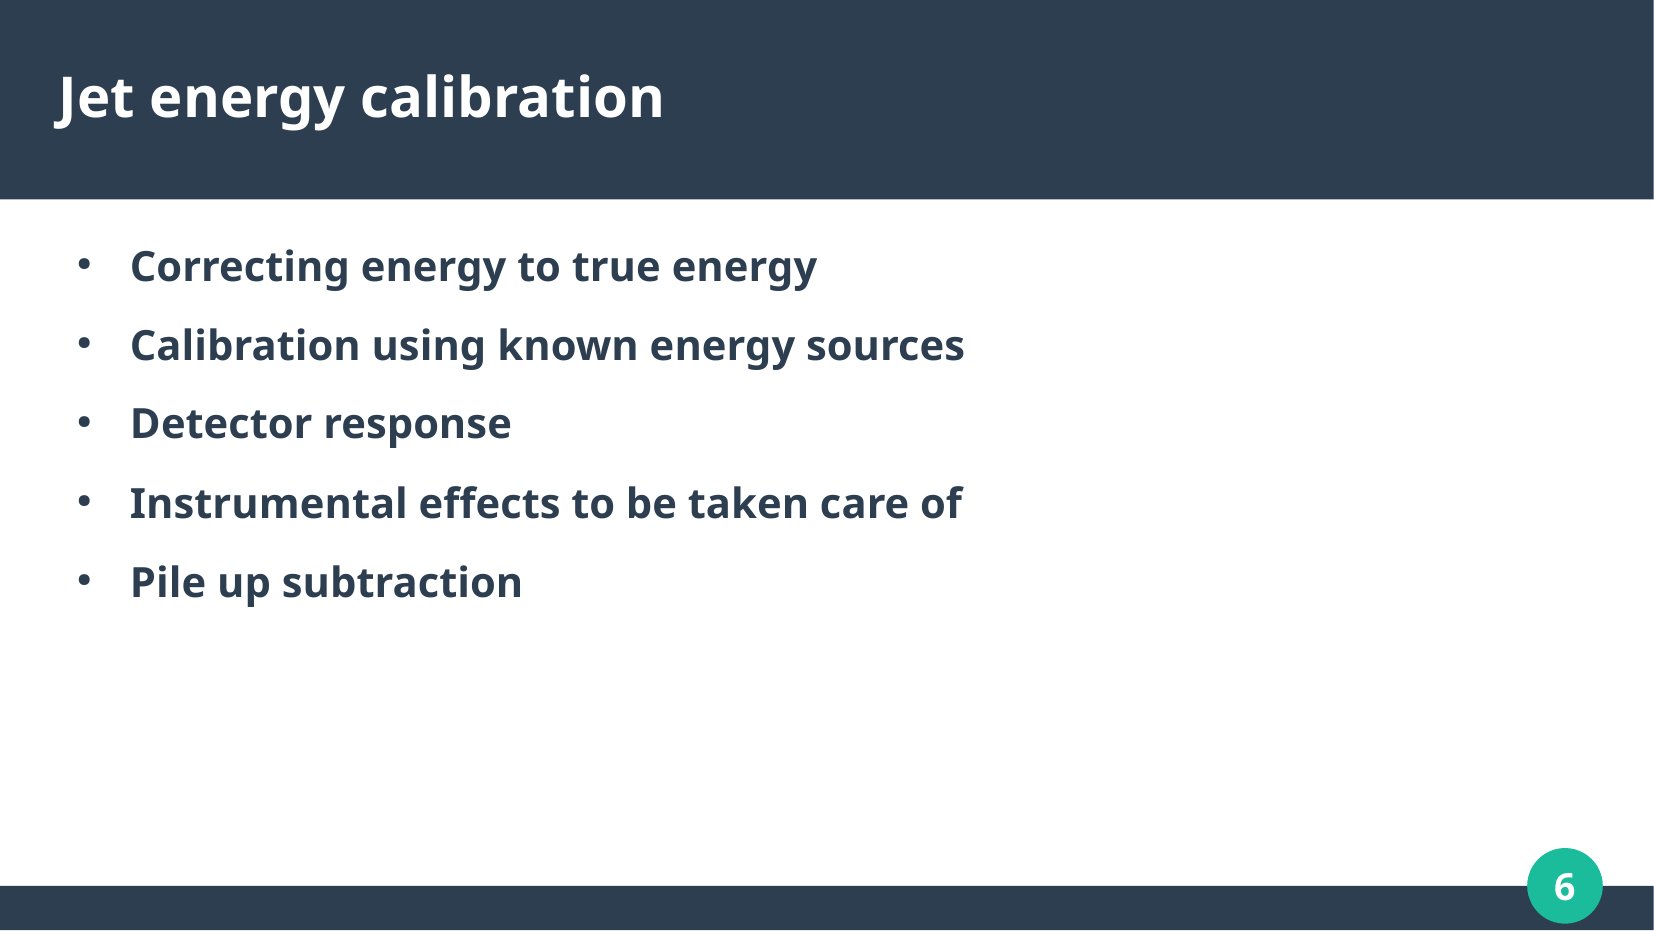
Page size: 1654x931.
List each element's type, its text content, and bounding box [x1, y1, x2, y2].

list Correcting energy to true energy Calibration using known energy sources Detector response Instrumental effects to be taken care of Pile up subtraction [59, 236, 1595, 857]
title Jet energy calibration [59, 37, 1595, 155]
